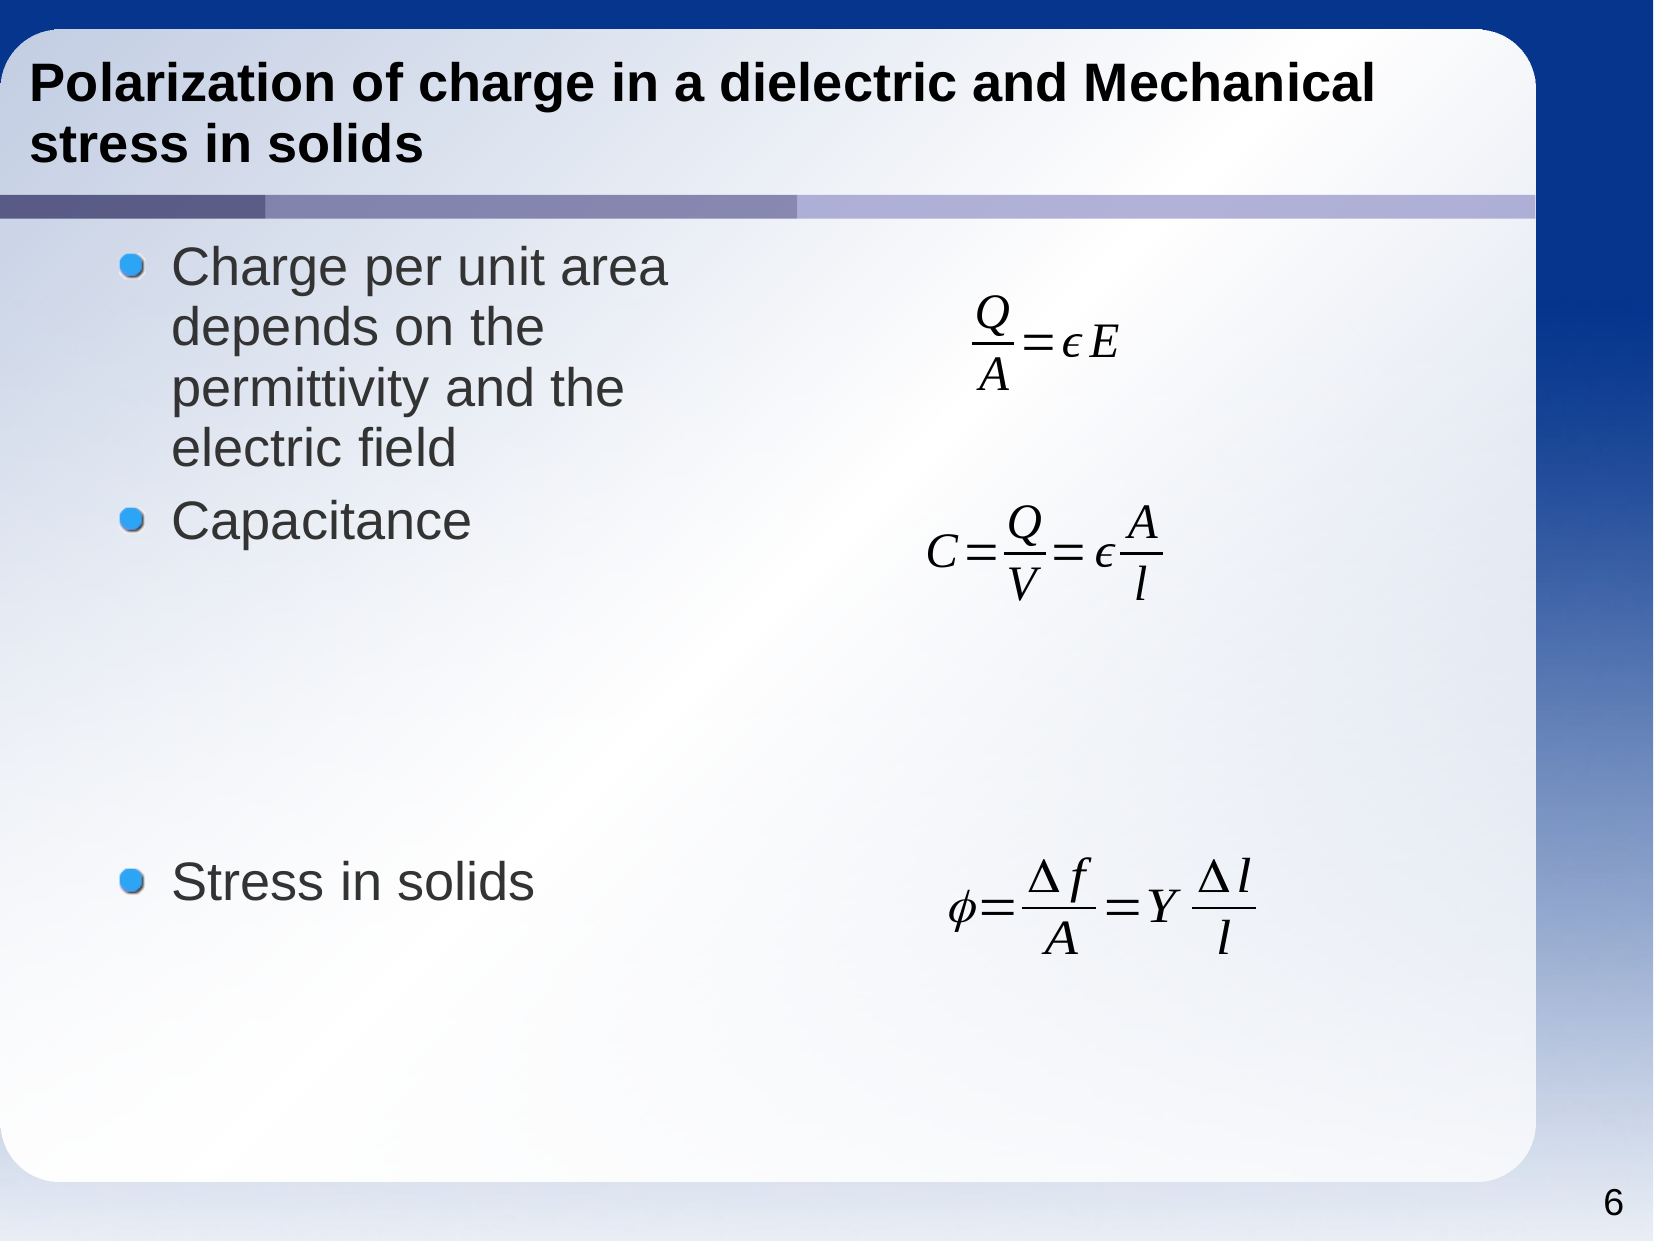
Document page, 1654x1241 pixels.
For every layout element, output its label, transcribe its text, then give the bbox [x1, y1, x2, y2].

chart [936, 849, 1266, 966]
picture [0, 0, 1654, 1241]
title Polarization of charge in a dielectric and Mechanical stress in solids [29, 49, 1506, 178]
chart [963, 284, 1128, 402]
chart [919, 495, 1172, 612]
list Charge per unit area depends on the permittivity and the electric field Capacitance Stress in solids [29, 236, 750, 1152]
